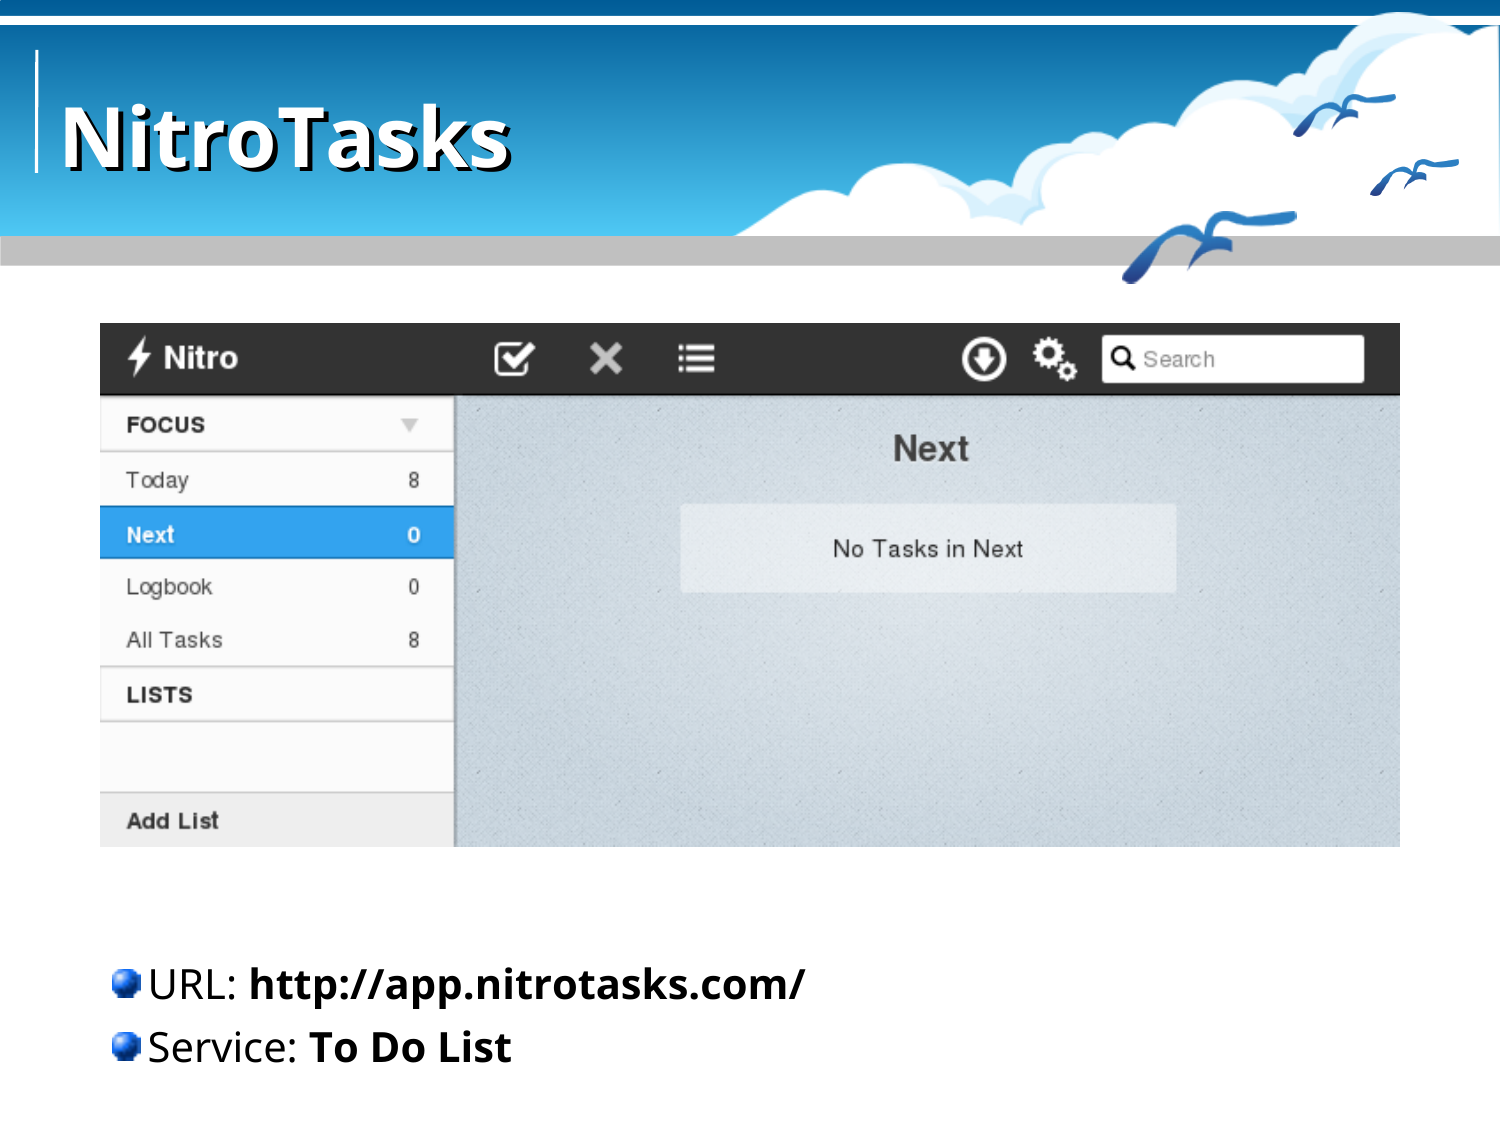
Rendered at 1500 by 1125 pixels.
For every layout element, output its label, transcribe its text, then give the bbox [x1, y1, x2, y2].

text_box URL: http://app.nitrotasks.com/ Service: To Do List [97, 947, 1422, 1053]
picture [730, 12, 1500, 284]
picture [100, 323, 1400, 847]
title NitroTasks [59, 86, 1465, 186]
picture [112, 1053, 141, 1061]
